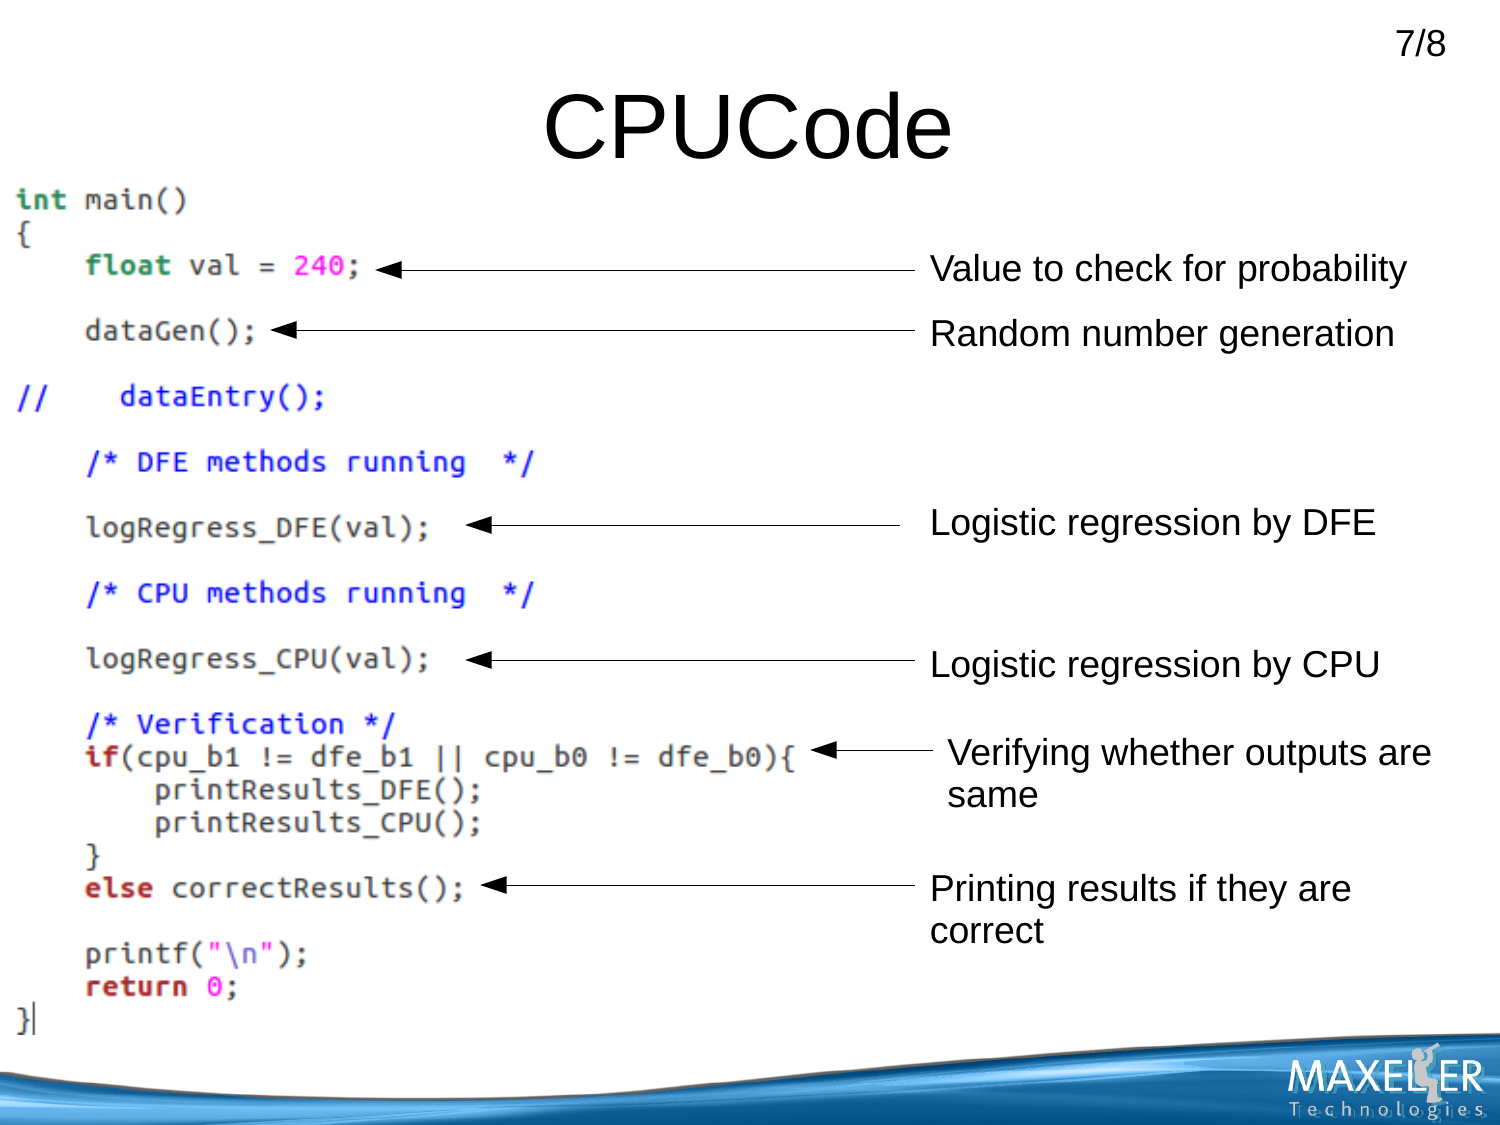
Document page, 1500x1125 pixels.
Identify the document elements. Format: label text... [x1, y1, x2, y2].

picture [0, 179, 1500, 1125]
text_box Random number generation [915, 304, 1441, 365]
text_box Logistic regression by CPU [915, 635, 1441, 696]
text_box Printing results if they are correct [915, 860, 1441, 959]
title CPUCode [75, 45, 1424, 208]
text_box Logistic regression by DFE [915, 493, 1441, 554]
text_box Verifying whether outputs are same [932, 724, 1458, 824]
text_box 7/8 [1380, 15, 1486, 72]
text_box Value to check for probability [915, 239, 1441, 300]
